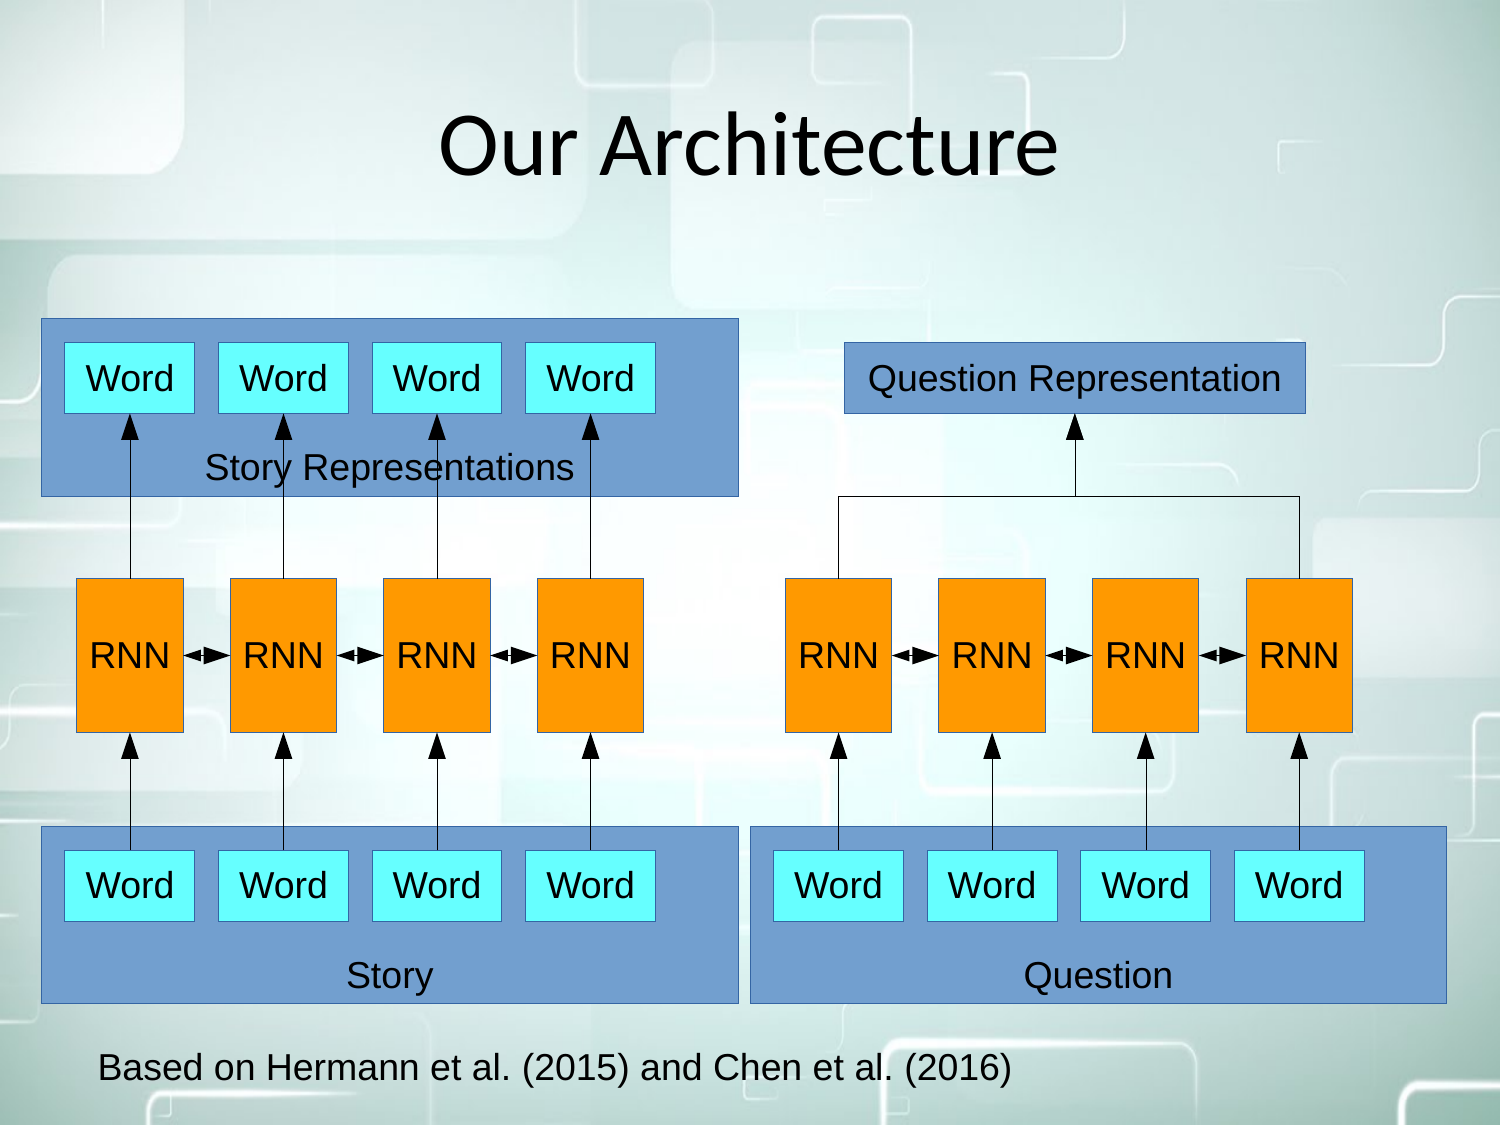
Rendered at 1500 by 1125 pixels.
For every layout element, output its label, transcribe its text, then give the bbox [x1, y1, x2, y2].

text_box Question Representation [844, 342, 1306, 414]
text_box RNN [230, 578, 337, 733]
text_box Question [750, 826, 1447, 1004]
text_box Word [773, 850, 904, 922]
text_box RNN [1092, 578, 1199, 733]
text_box Word [1234, 850, 1365, 922]
text_box Word [64, 342, 195, 414]
text_box RNN [383, 578, 491, 733]
text_box Word [525, 850, 656, 922]
text_box Word [218, 342, 349, 414]
text_box Word [525, 342, 656, 414]
text_box RNN [1246, 578, 1353, 733]
text_box RNN [785, 578, 892, 733]
text_box Our Architecture [75, 45, 1425, 233]
text_box Based on Hermann et al. (2015) and Chen et al. (2016) [82, 1039, 1028, 1097]
text_box RNN [76, 578, 184, 733]
text_box Word [927, 850, 1058, 922]
text_box Word [372, 342, 502, 414]
text_box Story Representations [41, 318, 739, 497]
text_box RNN [537, 578, 644, 733]
text_box Word [64, 850, 195, 922]
text_box Word [372, 850, 502, 922]
text_box RNN [938, 578, 1046, 733]
text_box Word [218, 850, 349, 922]
picture [0, 0, 1500, 1125]
text_box Word [1080, 850, 1211, 922]
text_box Story [41, 826, 739, 1004]
